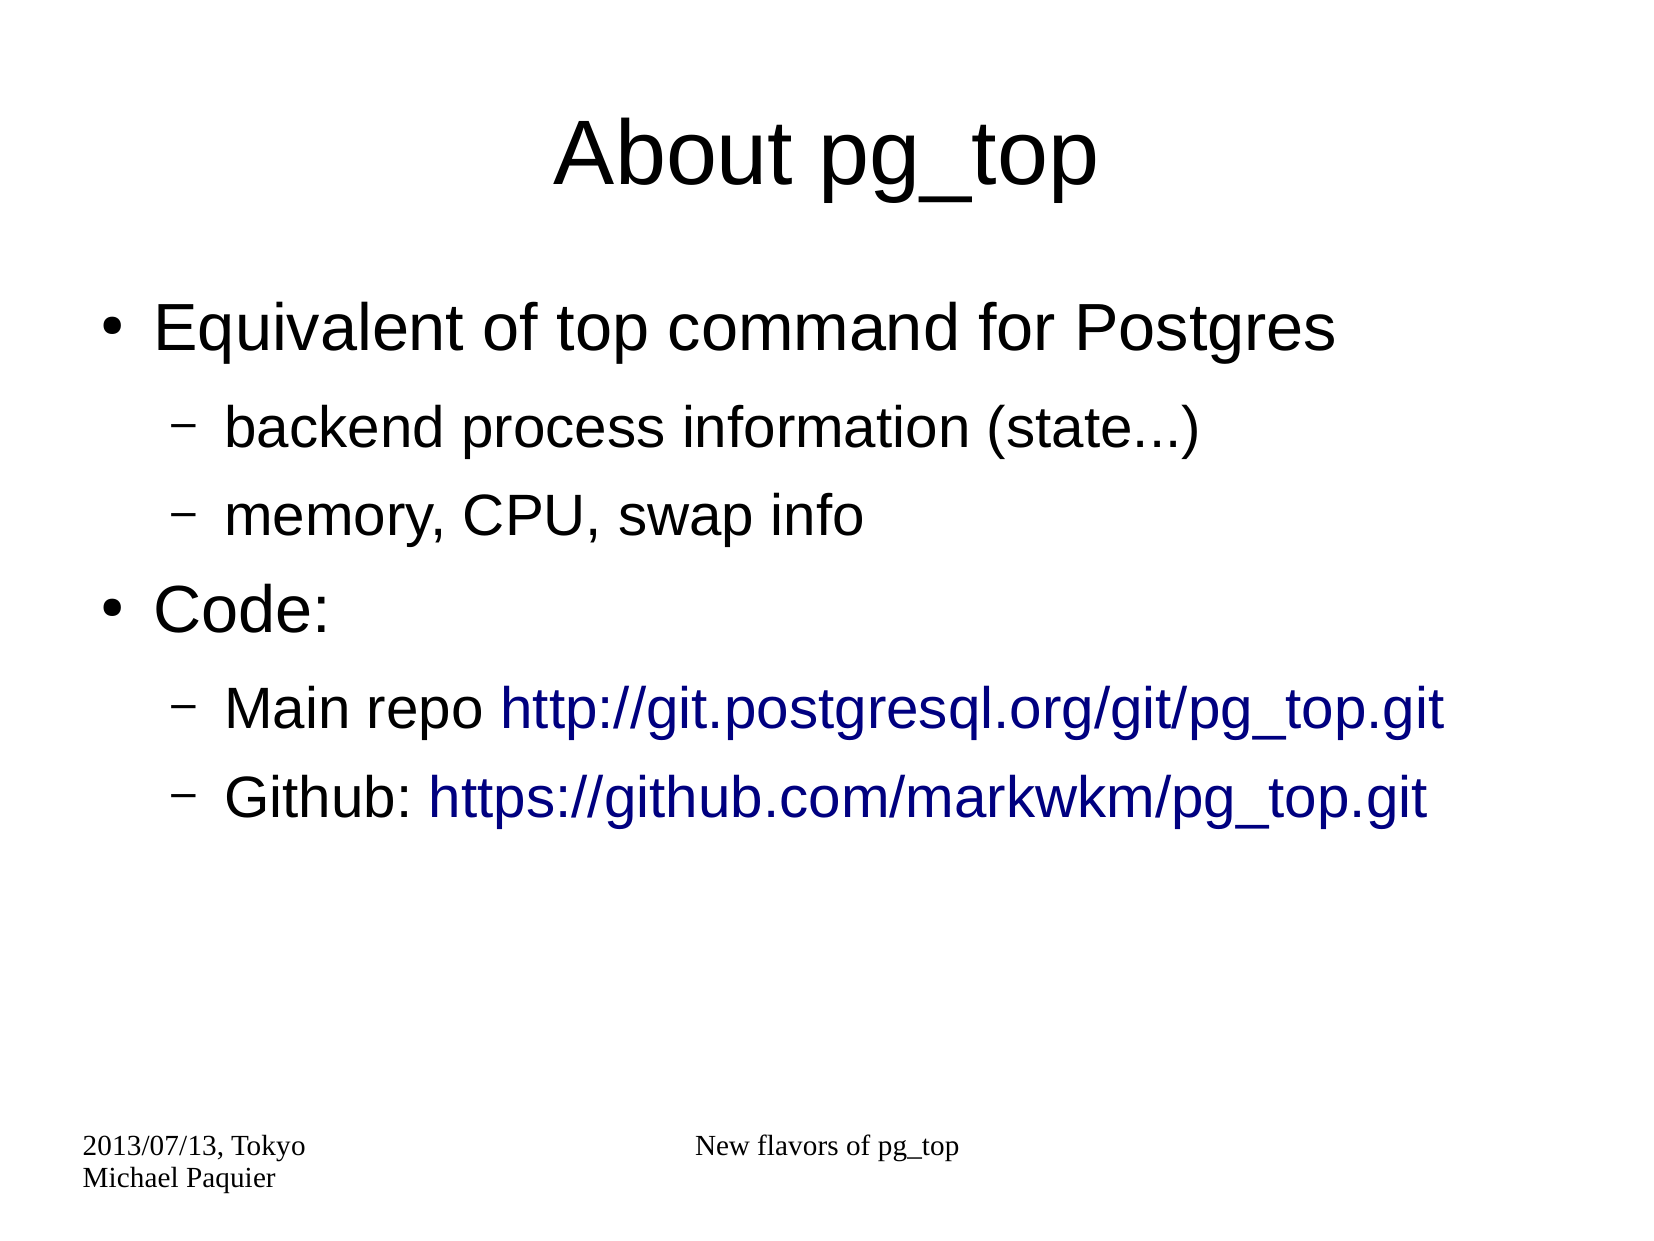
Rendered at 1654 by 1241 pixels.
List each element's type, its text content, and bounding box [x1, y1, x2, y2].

title About pg_top [82, 49, 1571, 257]
list Equivalent of top command for Postgres backend process information (state...) memory, CPU, swap info Code: Main repo http://git.postgresql.org/git/pg_top.git Github: https://github.com/markwkm/pg_top.git [82, 290, 1571, 1010]
